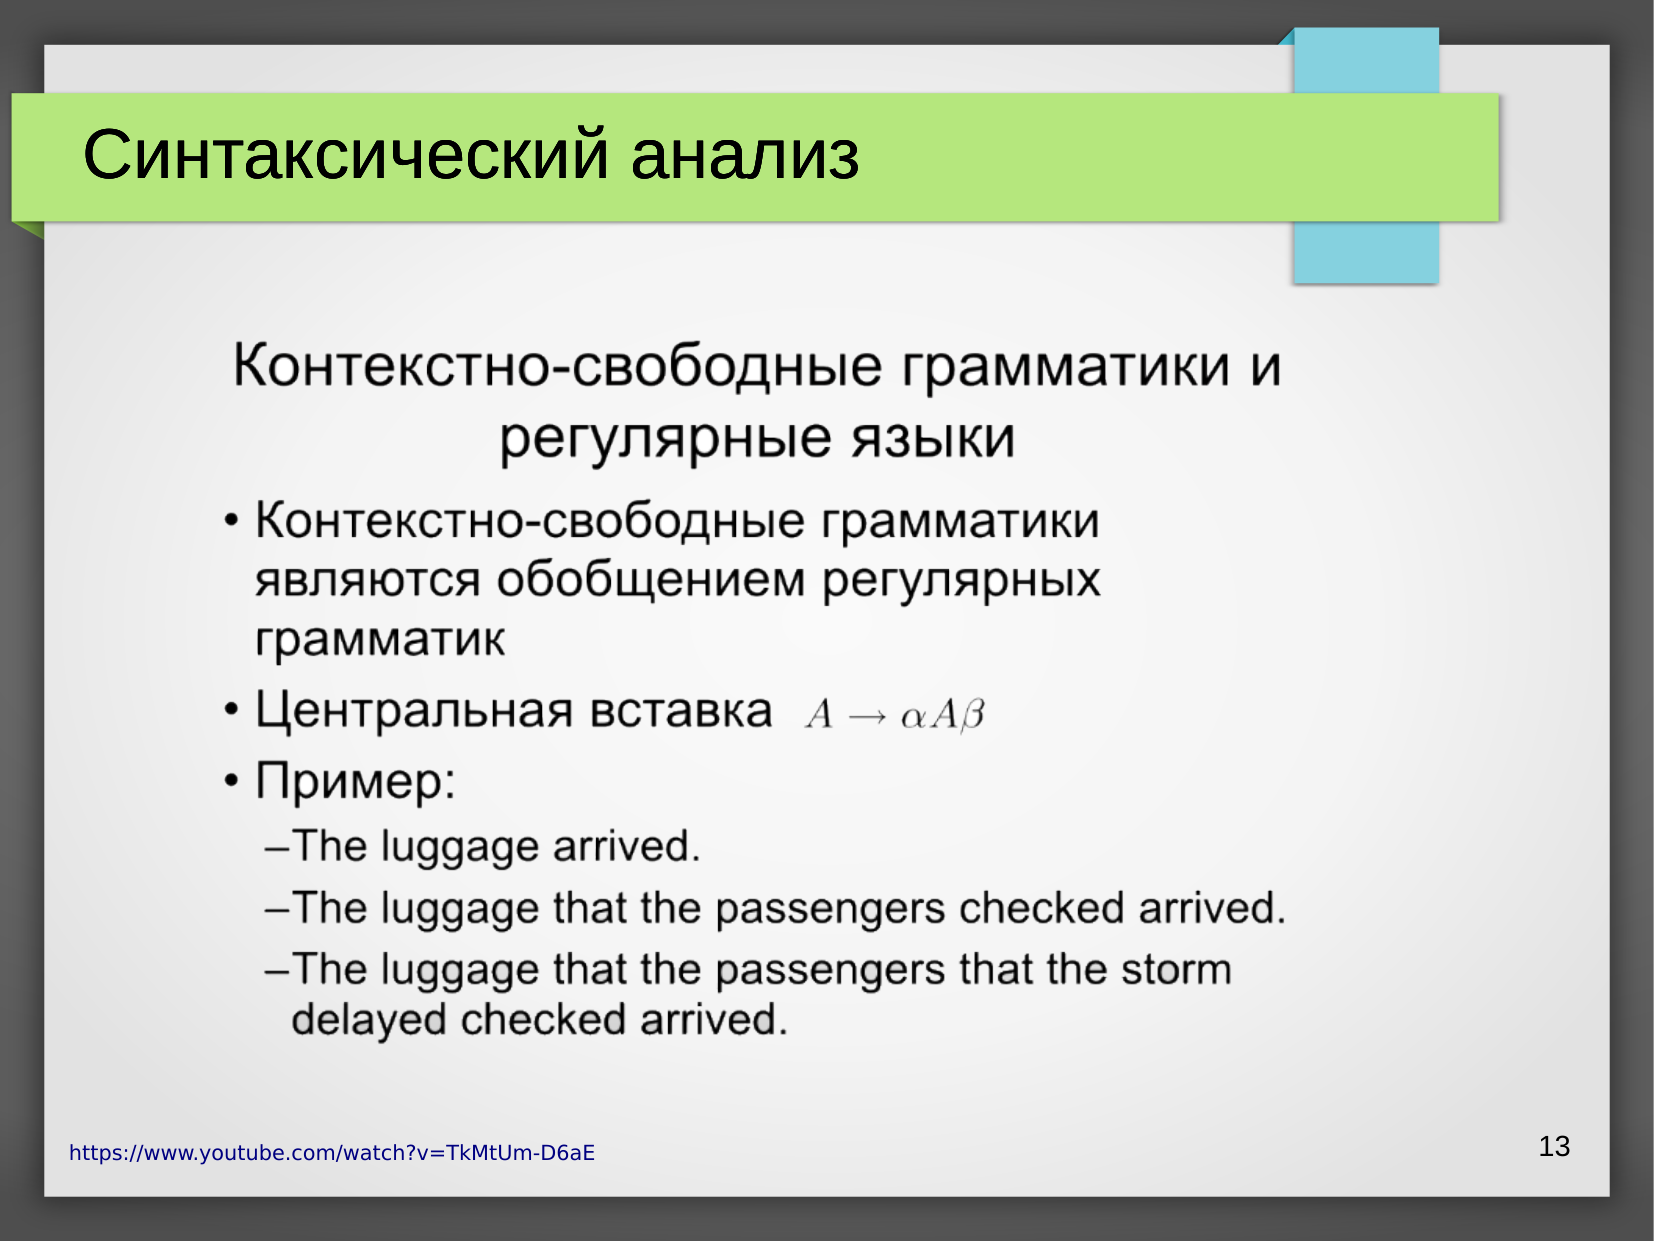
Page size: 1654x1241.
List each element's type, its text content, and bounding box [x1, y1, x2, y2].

title Синтаксический анализ [82, 114, 993, 194]
text_box https://www.youtube.com/watch?v=TkMtUm-D6aE [54, 1133, 626, 1182]
picture [0, 0, 1654, 1241]
